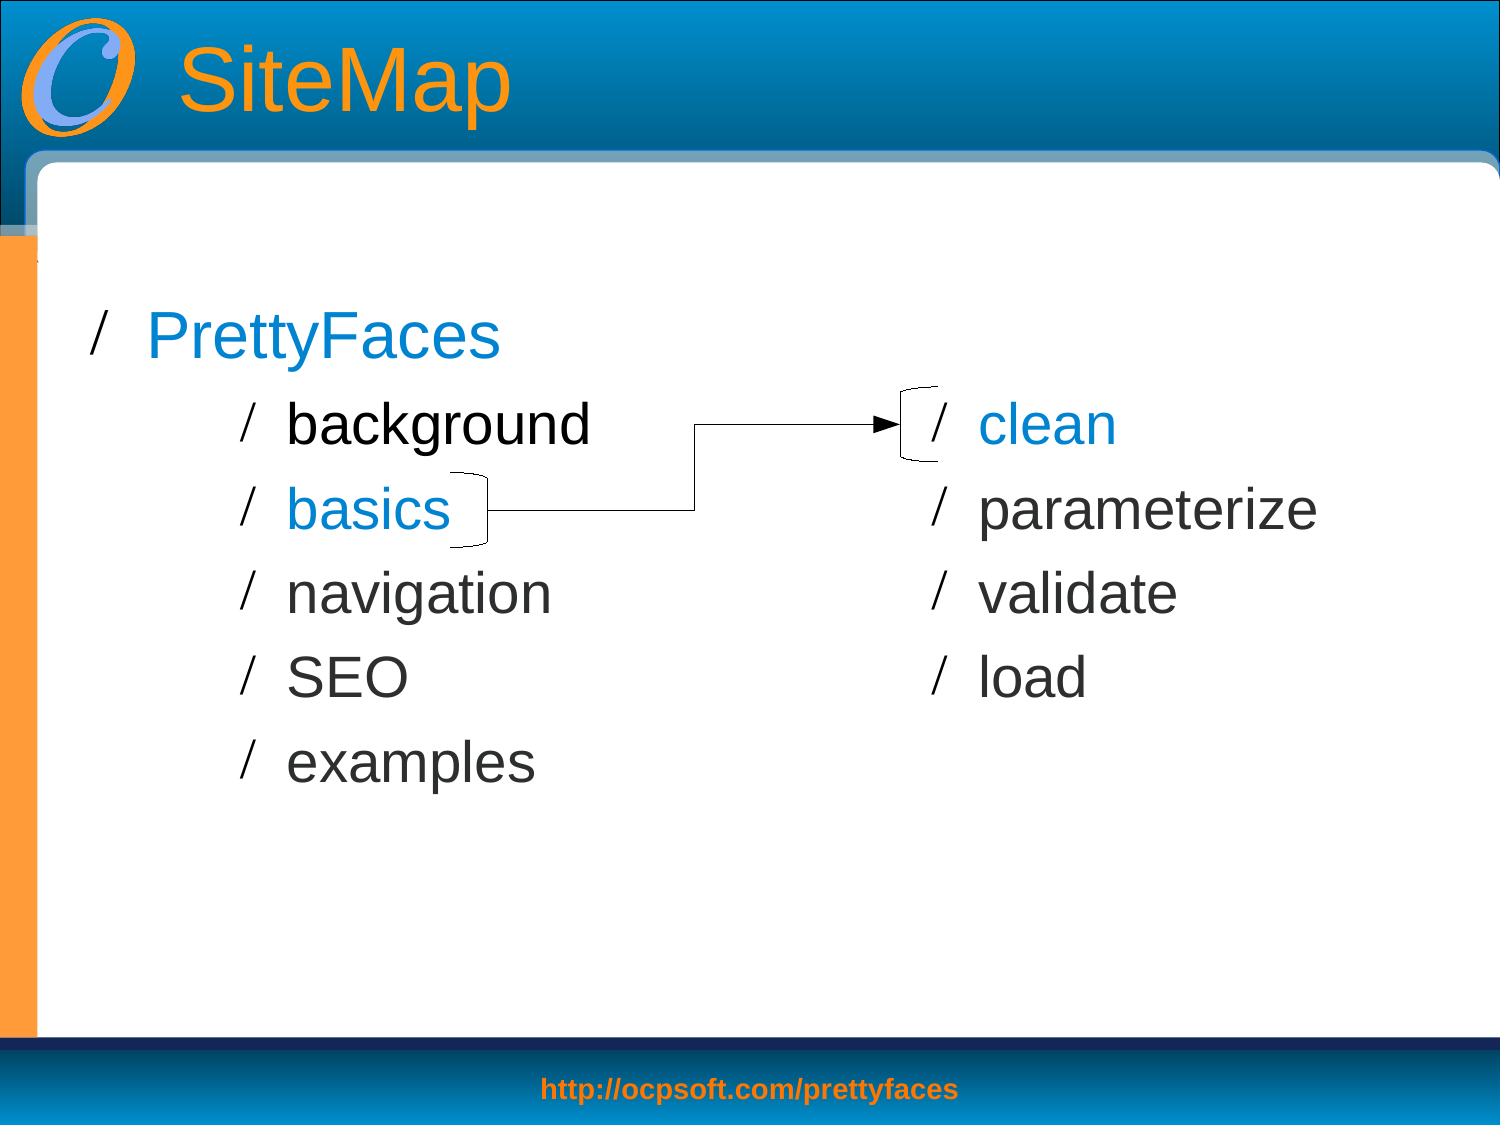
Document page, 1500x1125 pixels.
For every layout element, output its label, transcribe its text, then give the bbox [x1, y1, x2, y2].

list clean parameterize validate load [766, 187, 1426, 931]
title SiteMap [162, 4, 1463, 146]
picture [22, 19, 135, 136]
list PrettyFaces background basics navigation SEO examples [75, 187, 734, 931]
